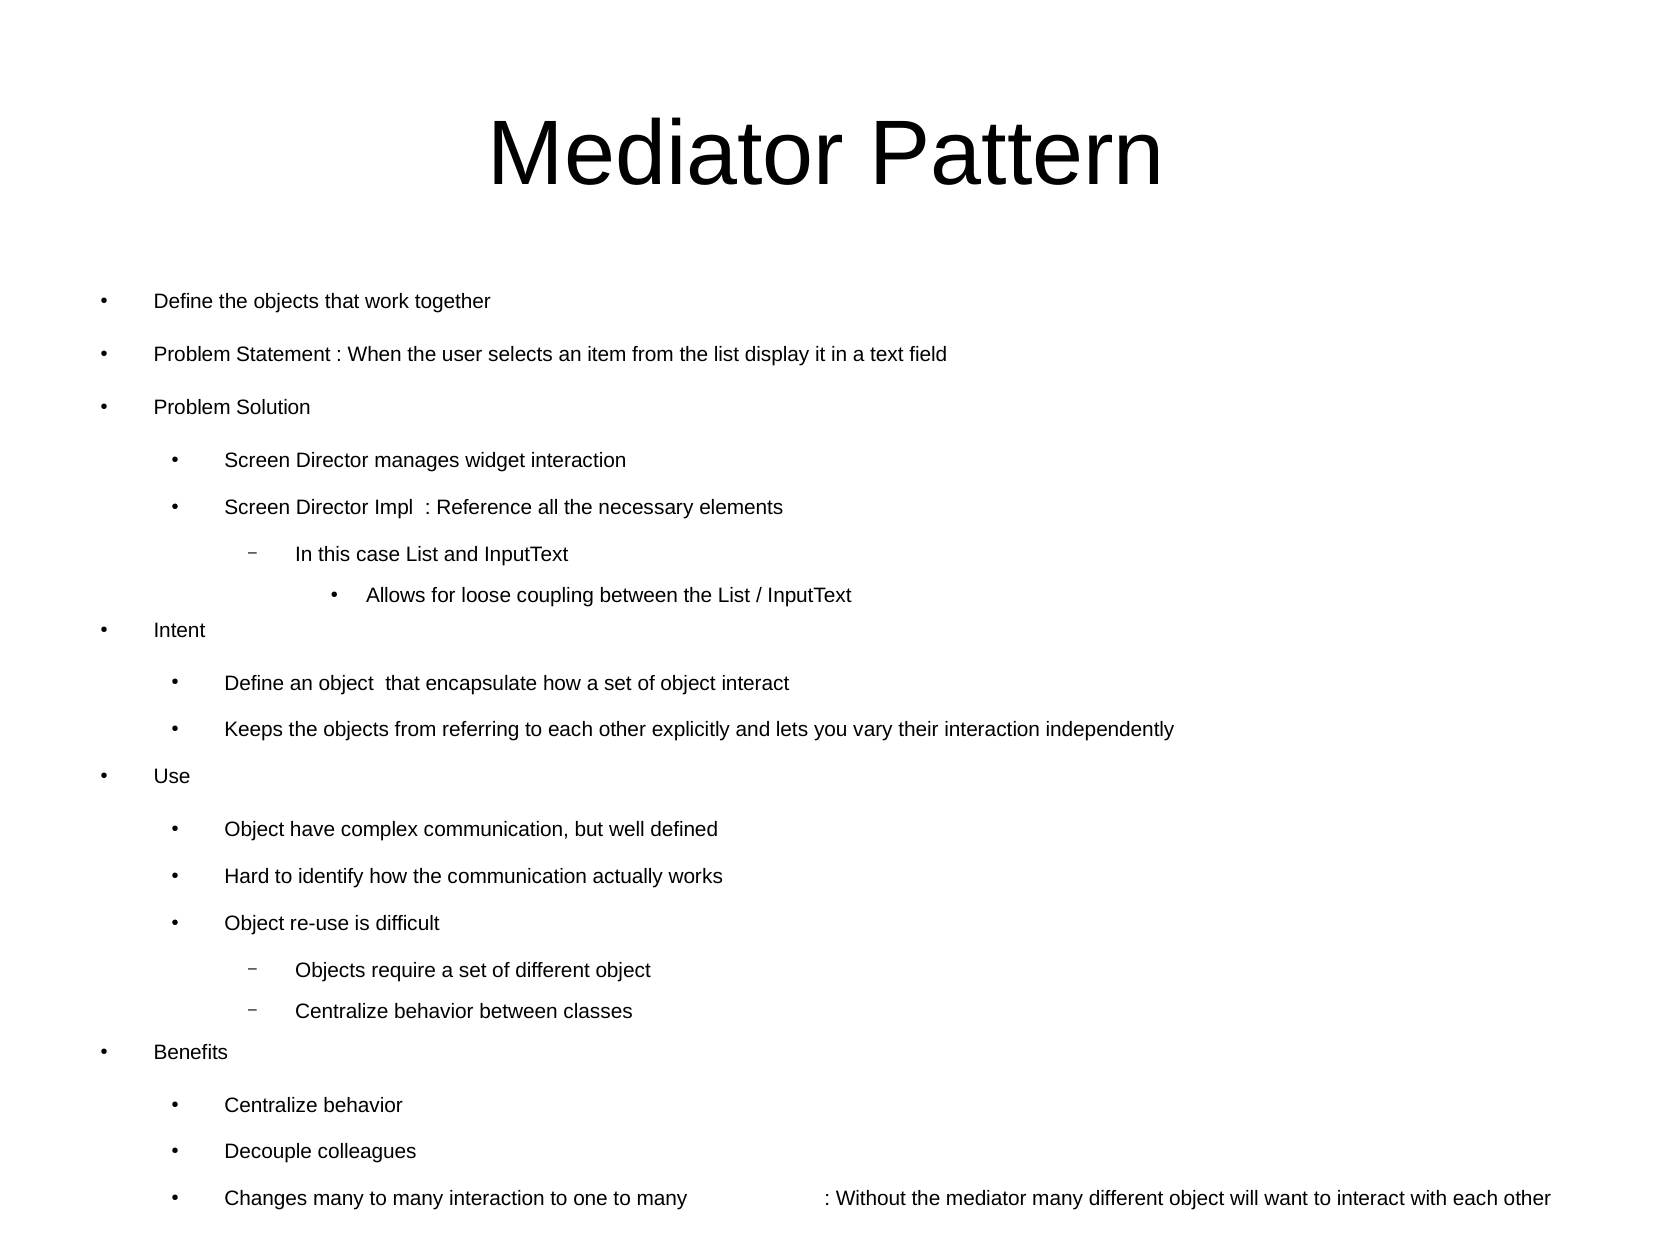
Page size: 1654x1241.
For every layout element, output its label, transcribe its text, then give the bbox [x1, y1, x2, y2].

title Mediator Pattern [82, 49, 1571, 257]
list Define the objects that work together Problem Statement : When the user selects an item from the list display it in a text field Problem Solution Screen Director manages widget interaction Screen Director Impl : Reference all the necessary elements In this case List and InputText Allows for loose coupling between the List / InputText Intent Define an object that encapsulate how a set of object interact Keeps the objects from referring to each other explicitly and lets you vary their interaction independently Use Object have complex communication, but well defined Hard to identify how the communication actually works Object re-use is difficult Objects require a set of different object Centralize behavior between classes Benefits Centralize behavior Decouple colleagues Changes many to many interaction to one to many : Without the mediator many different object will want to interact with each other [82, 290, 1576, 1241]
